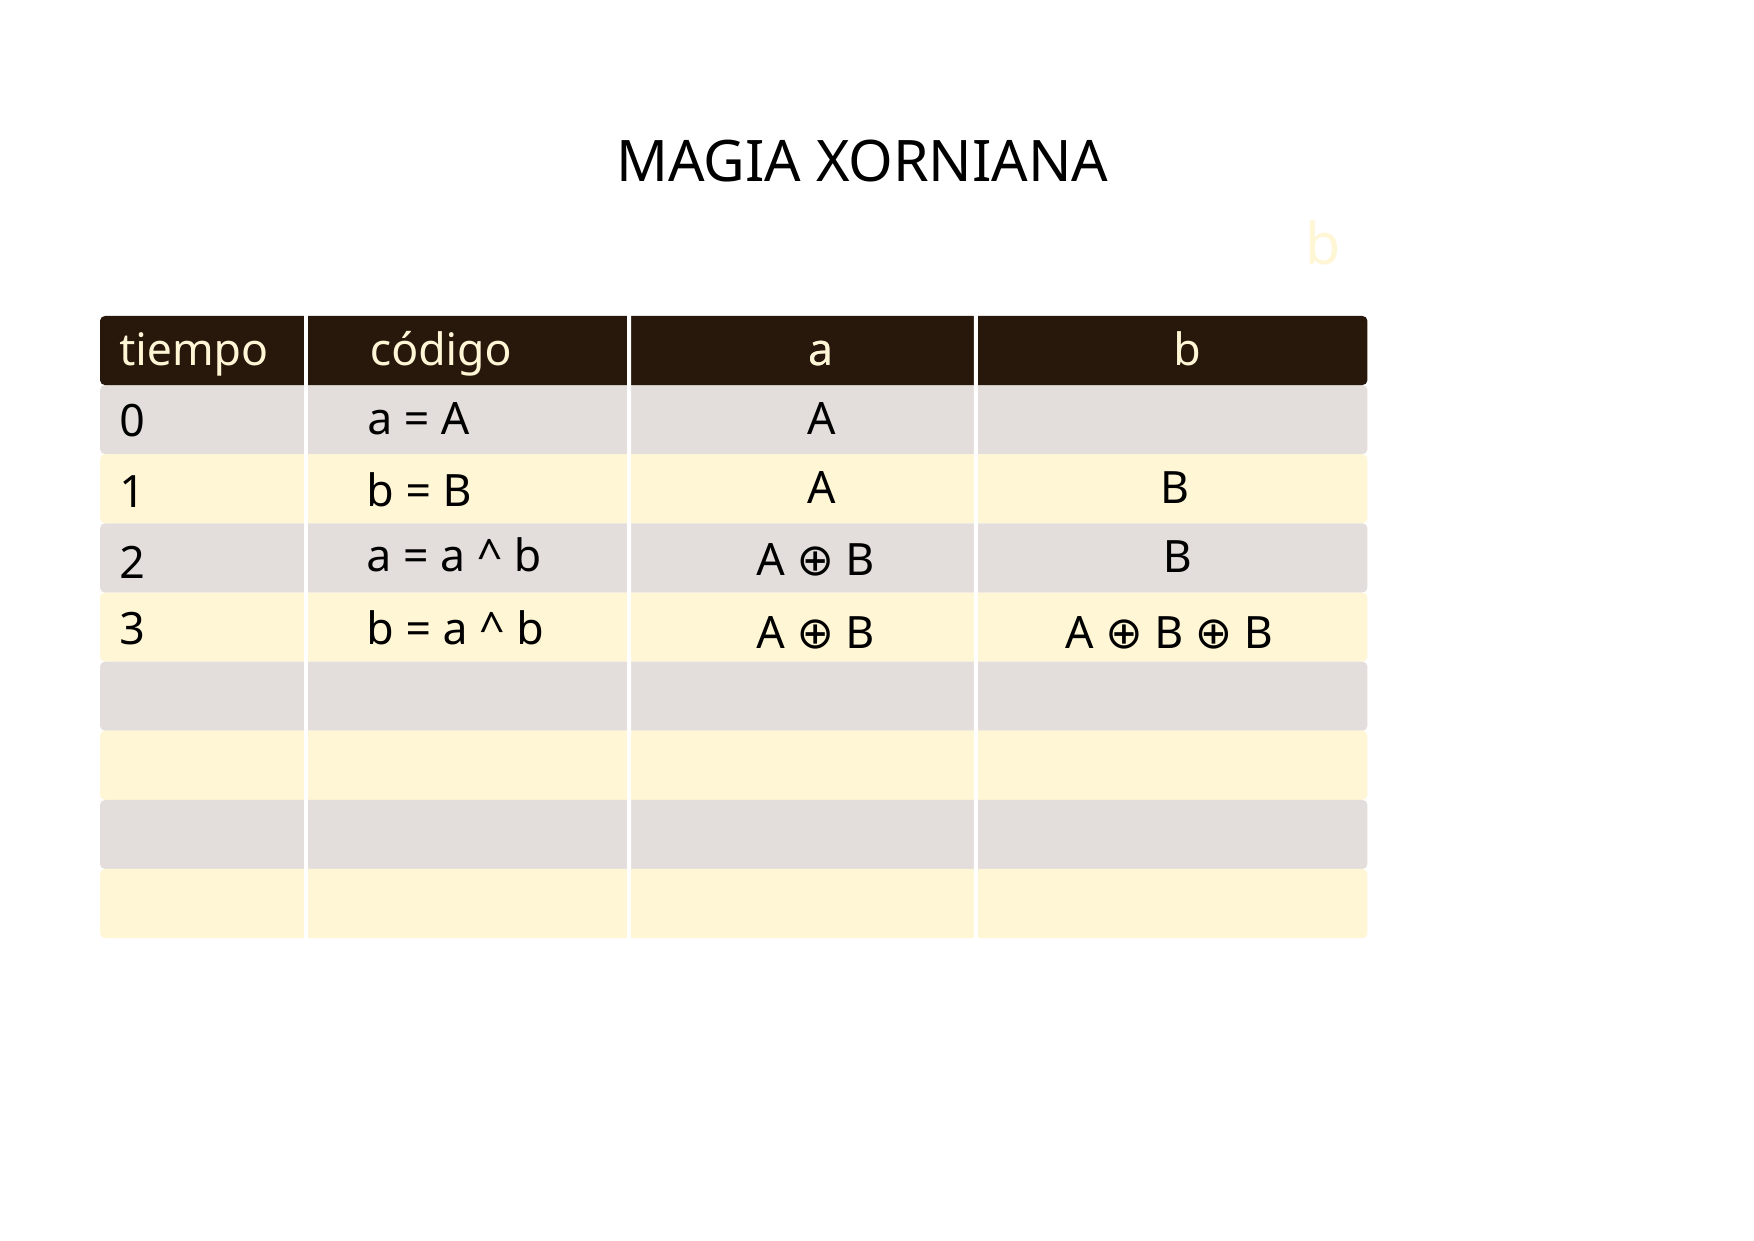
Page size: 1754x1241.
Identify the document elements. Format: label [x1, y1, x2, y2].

picture [69, 60, 1678, 1198]
